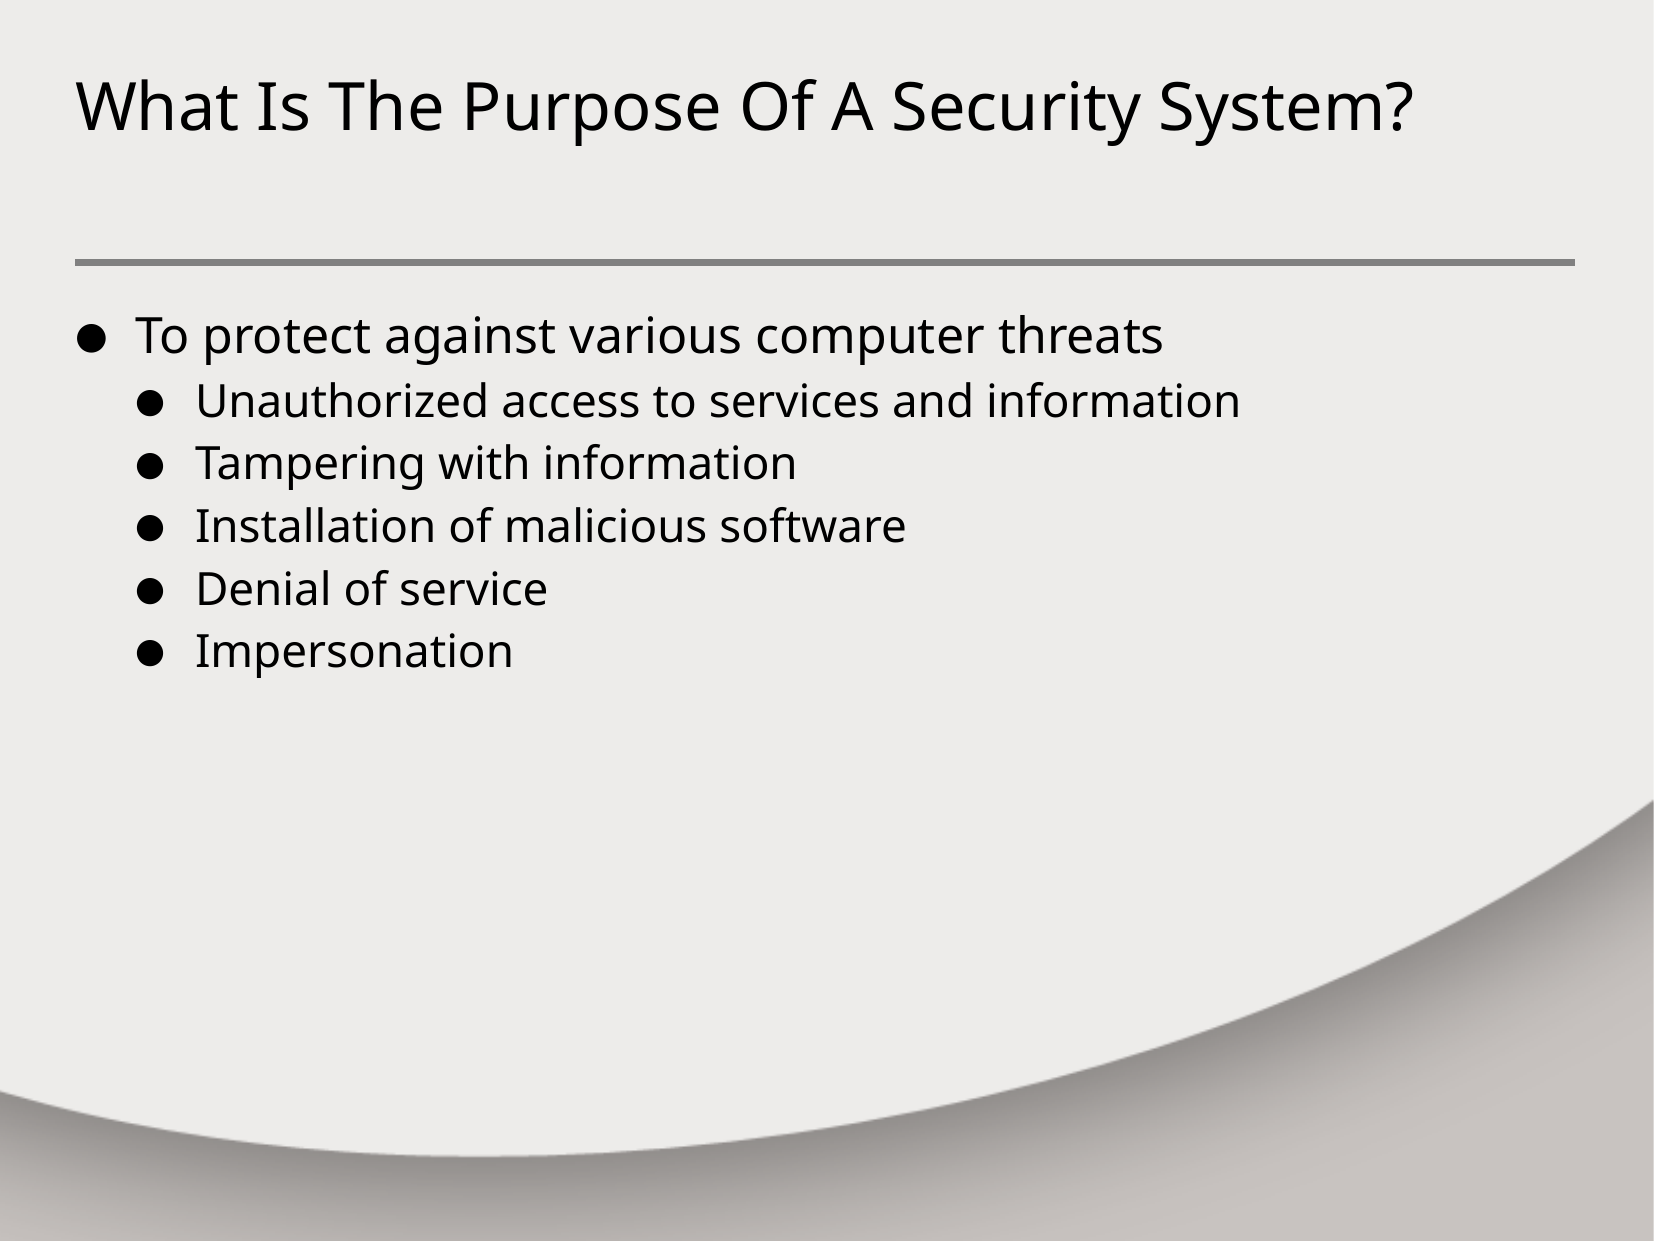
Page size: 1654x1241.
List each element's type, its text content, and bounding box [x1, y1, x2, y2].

title What Is The Purpose Of A Security System? [75, 75, 1576, 226]
picture [0, 0, 1654, 1241]
list To protect against various computer threats Unauthorized access to services and information Tampering with information Installation of malicious software Denial of service Impersonation [75, 300, 1576, 1163]
